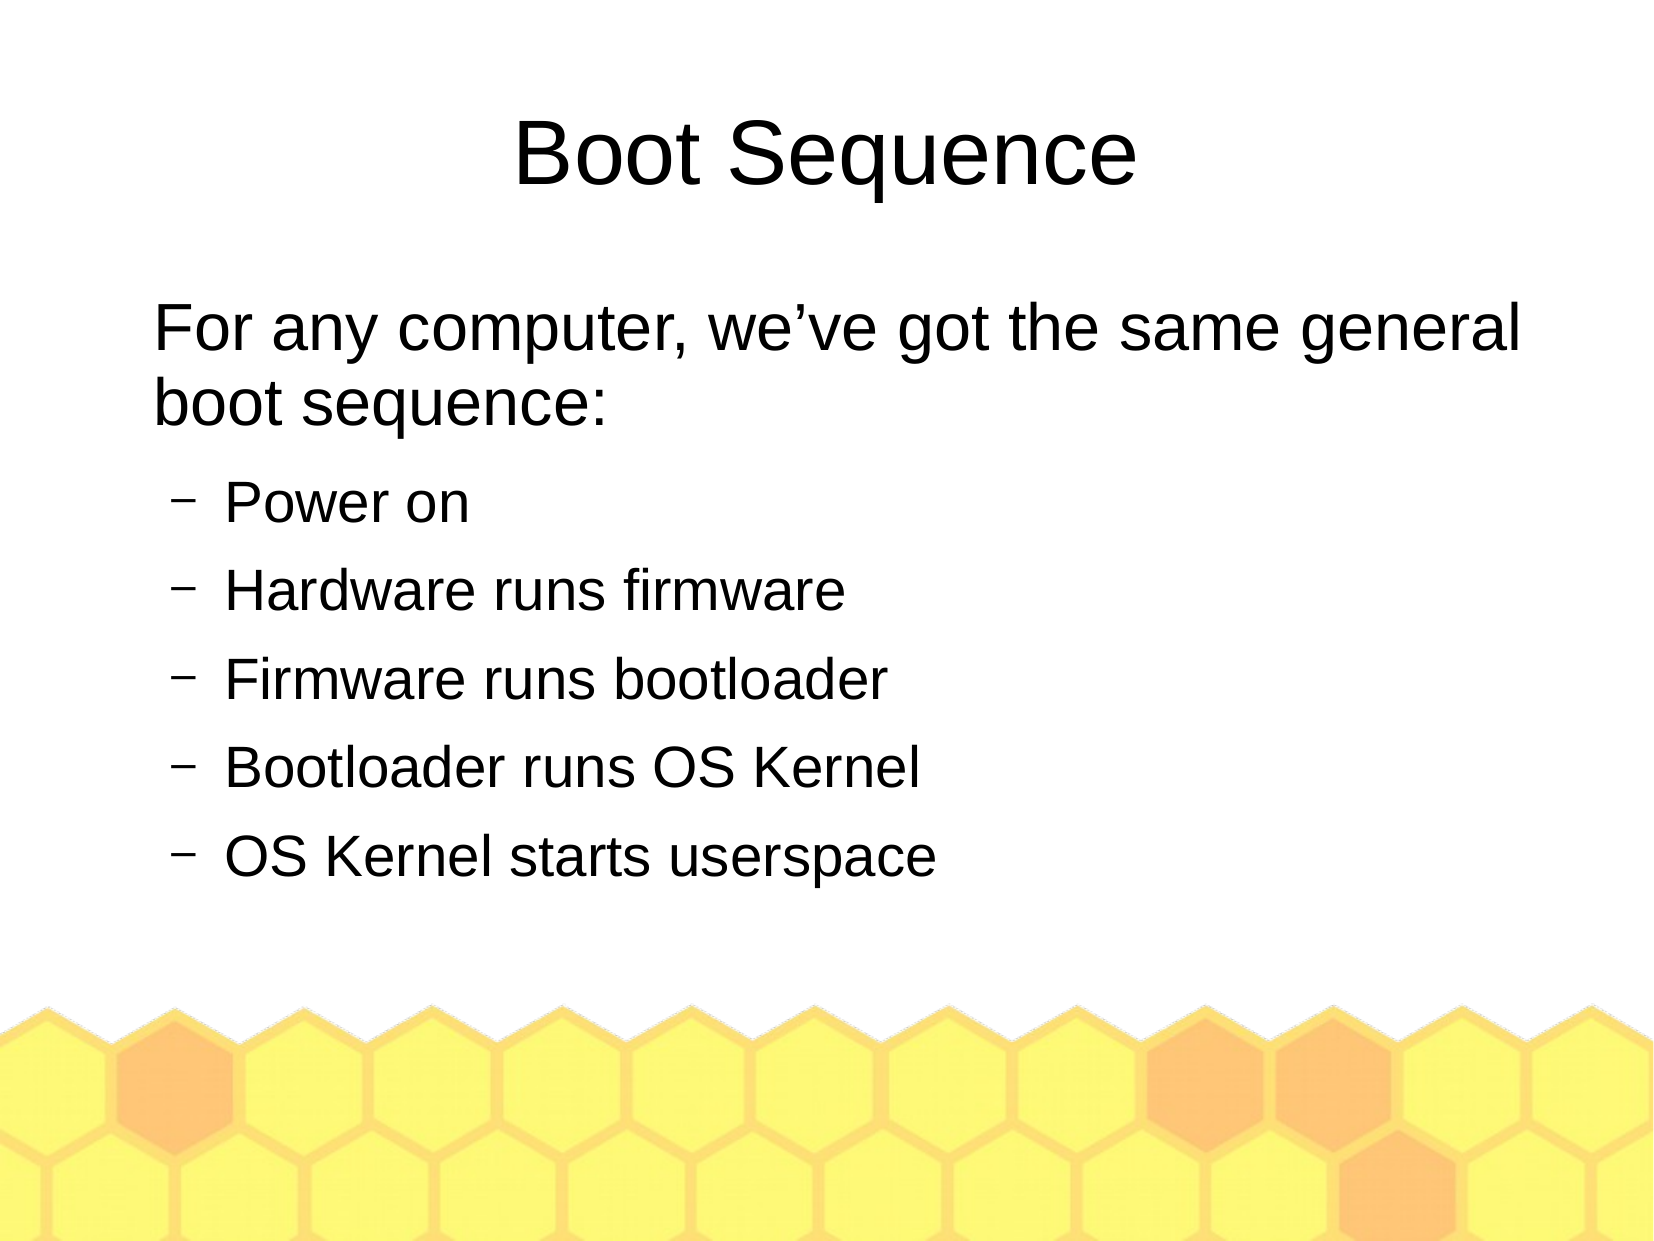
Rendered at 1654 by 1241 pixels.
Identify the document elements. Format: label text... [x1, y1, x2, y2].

title Boot Sequence [82, 49, 1571, 257]
picture [0, 1001, 1654, 1241]
list For any computer, we’ve got the same general boot sequence: Power on Hardware runs firmware Firmware runs bootloader Bootloader runs OS Kernel OS Kernel starts userspace [82, 290, 1571, 1010]
